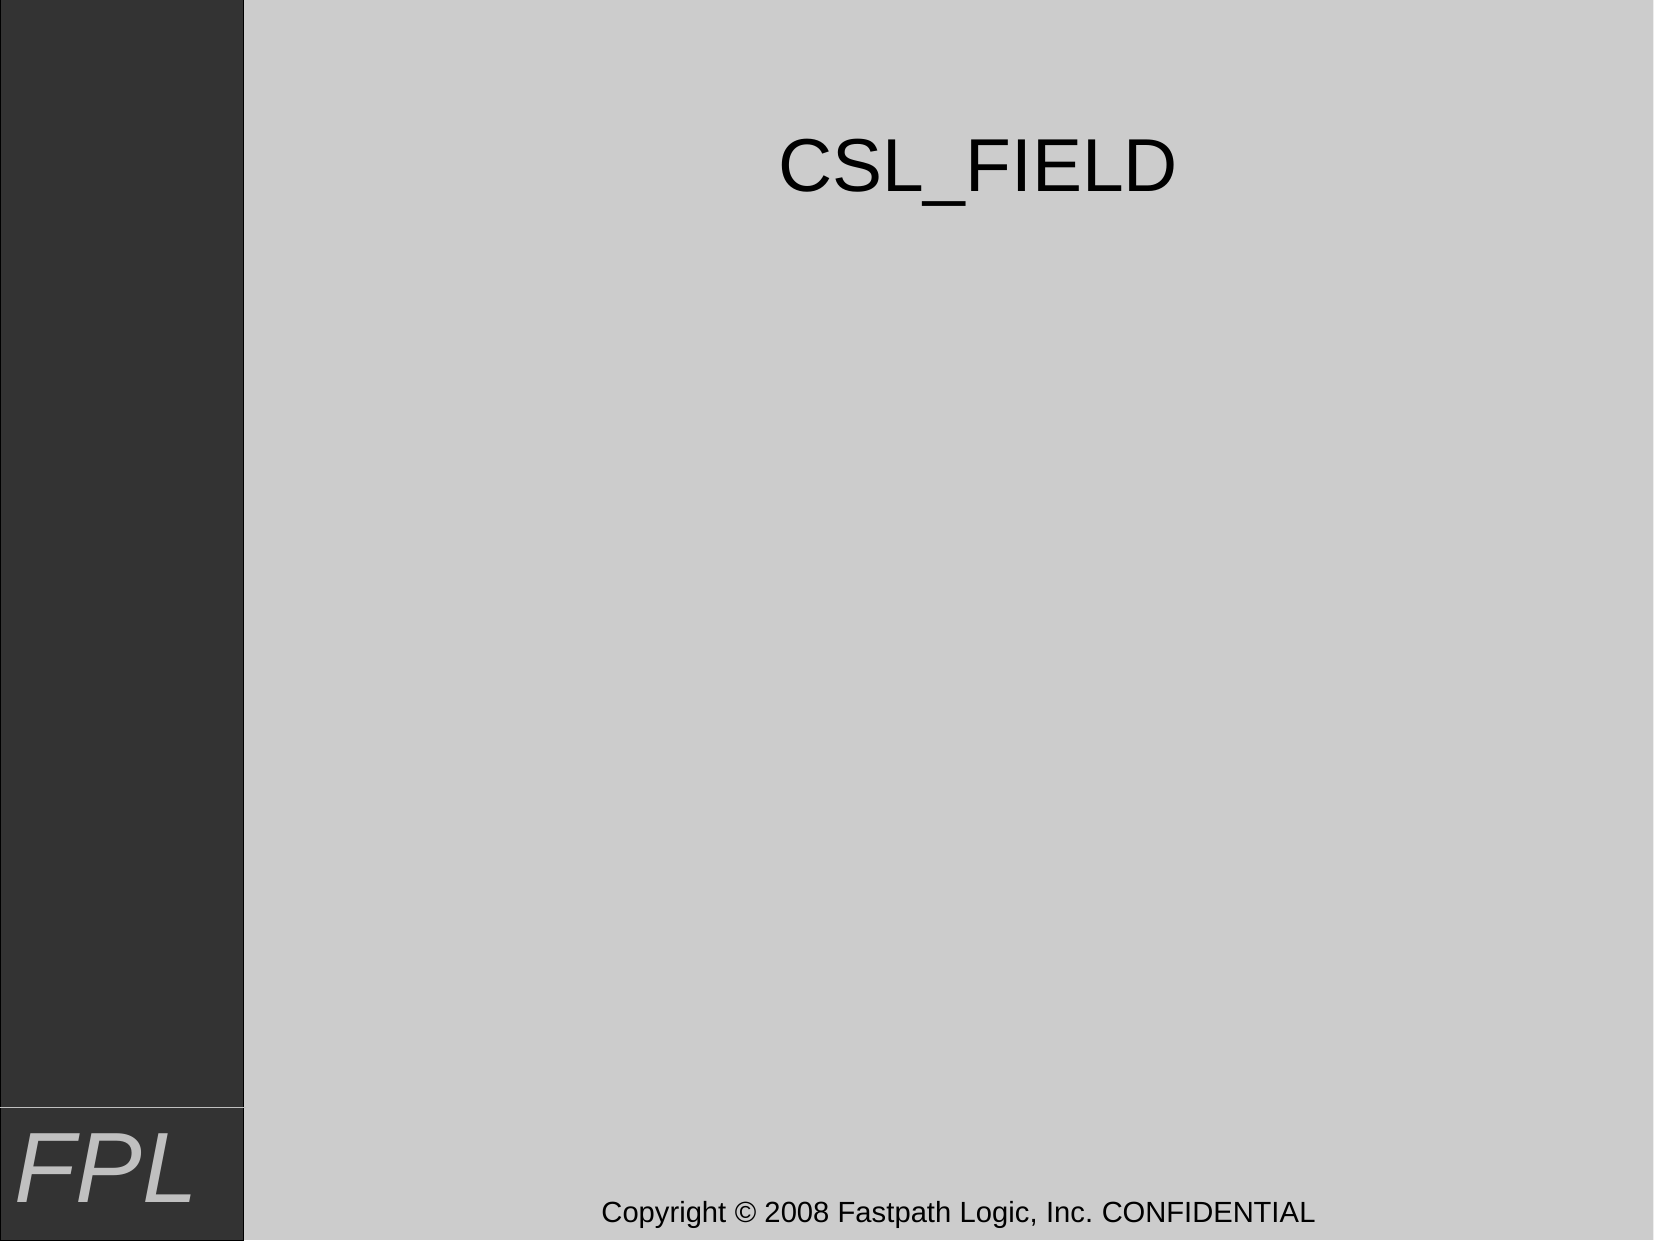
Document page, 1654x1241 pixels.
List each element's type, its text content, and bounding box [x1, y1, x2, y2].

title CSL_FIELD [427, 57, 1530, 274]
